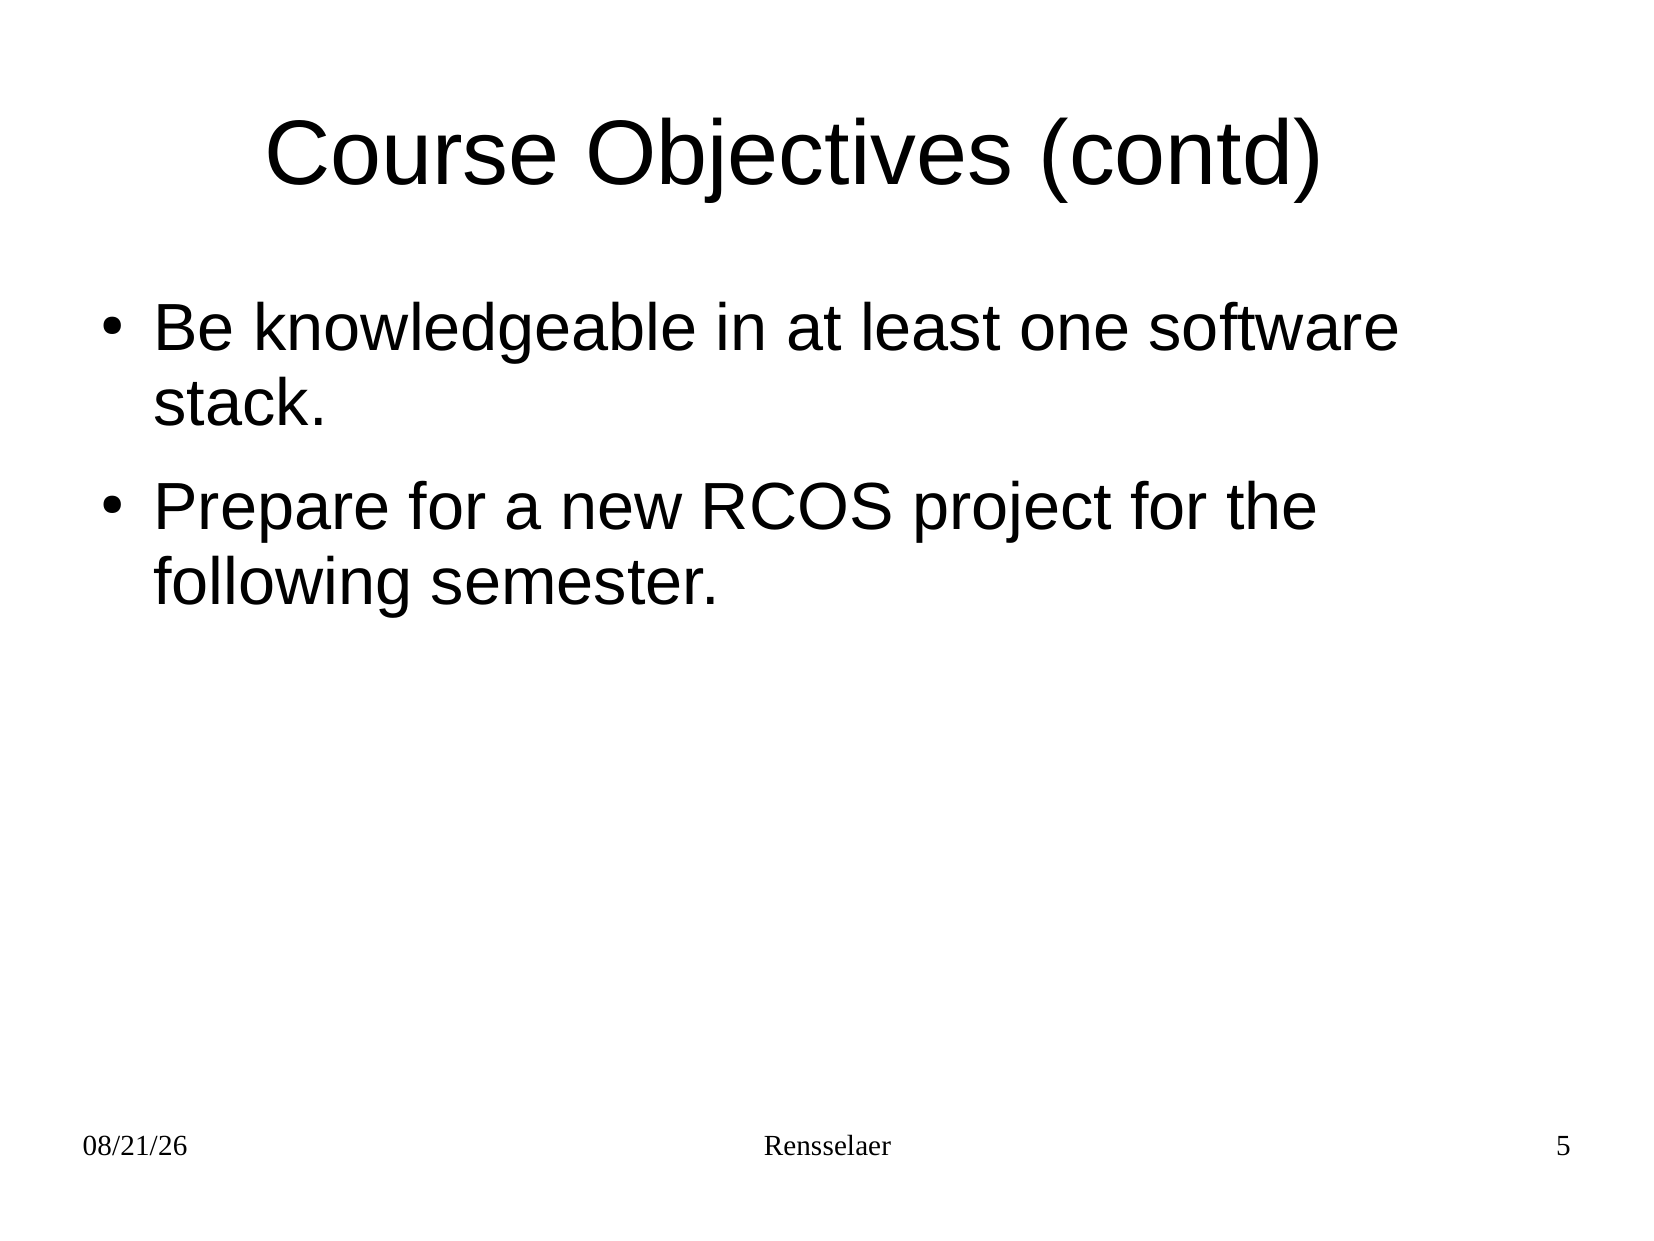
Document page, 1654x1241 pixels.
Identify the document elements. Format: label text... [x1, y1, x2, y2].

title Course Objectives (contd) [82, 49, 1571, 257]
list Be knowledgeable in at least one software stack. Prepare for a new RCOS project for the following semester. [82, 290, 1571, 1010]
